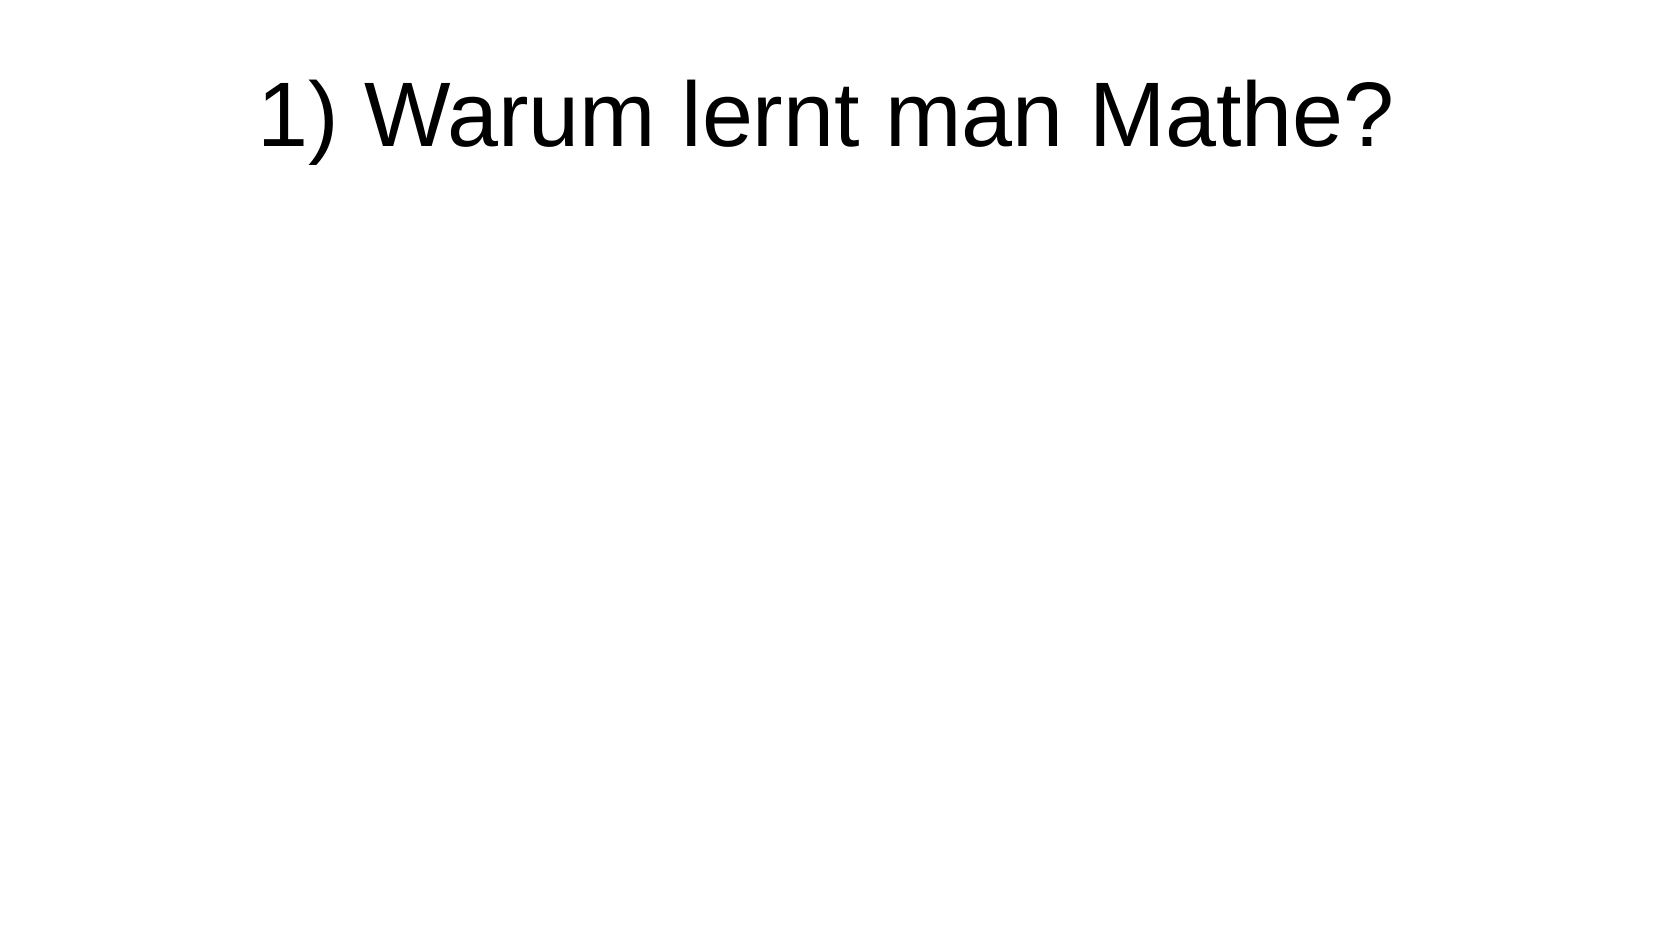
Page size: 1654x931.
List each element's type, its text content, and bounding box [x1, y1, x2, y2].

title 1) Warum lernt man Mathe? [82, 37, 1571, 193]
